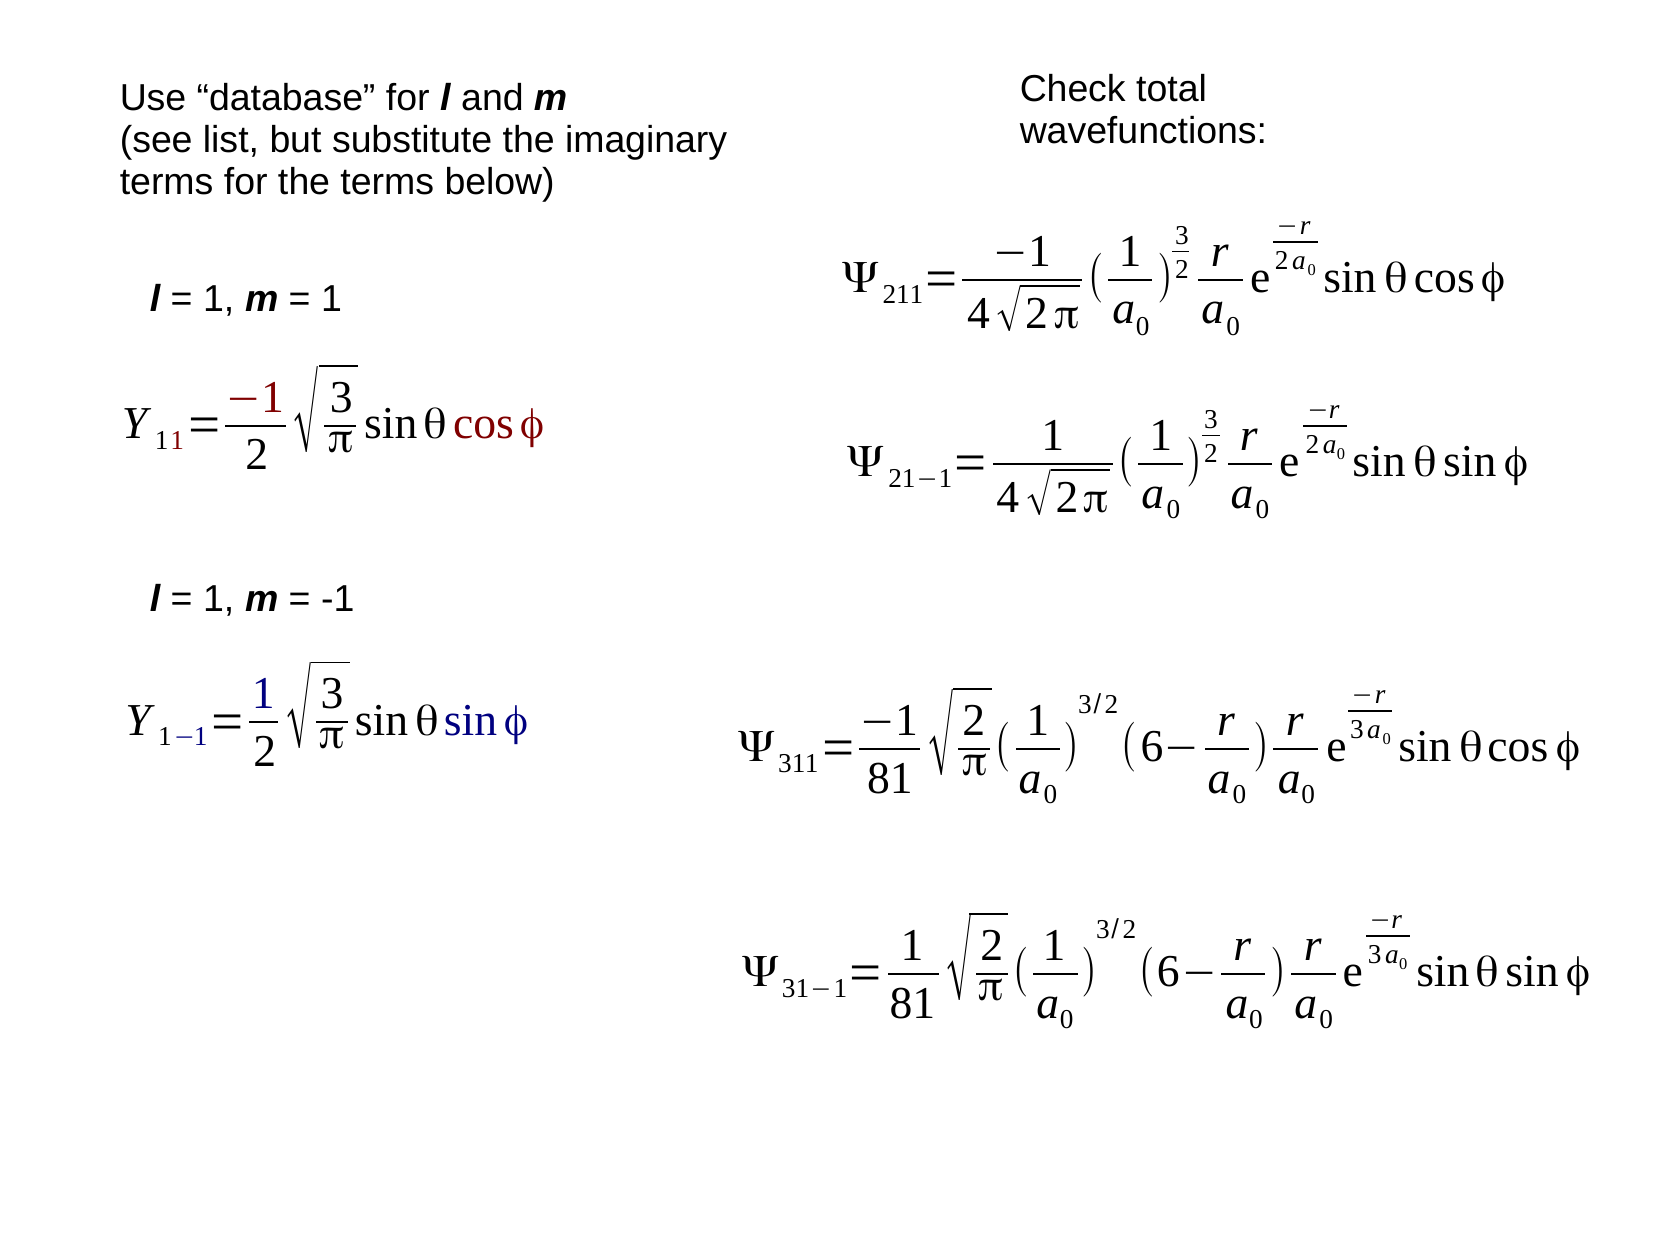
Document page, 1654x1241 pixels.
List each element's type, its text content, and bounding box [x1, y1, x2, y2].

text_box l = 1, m = -1 [135, 570, 421, 627]
text_box Use “database” for l and m (see list, but substitute the imaginary terms for the terms below) [105, 69, 751, 211]
chart [115, 363, 556, 481]
chart [735, 904, 1601, 1036]
chart [119, 660, 541, 777]
text_box l = 1, m = 1 [135, 270, 421, 327]
chart [840, 394, 1538, 526]
chart [834, 210, 1516, 341]
chart [731, 679, 1591, 811]
text_box Check total wavefunctions: [1005, 60, 1411, 159]
